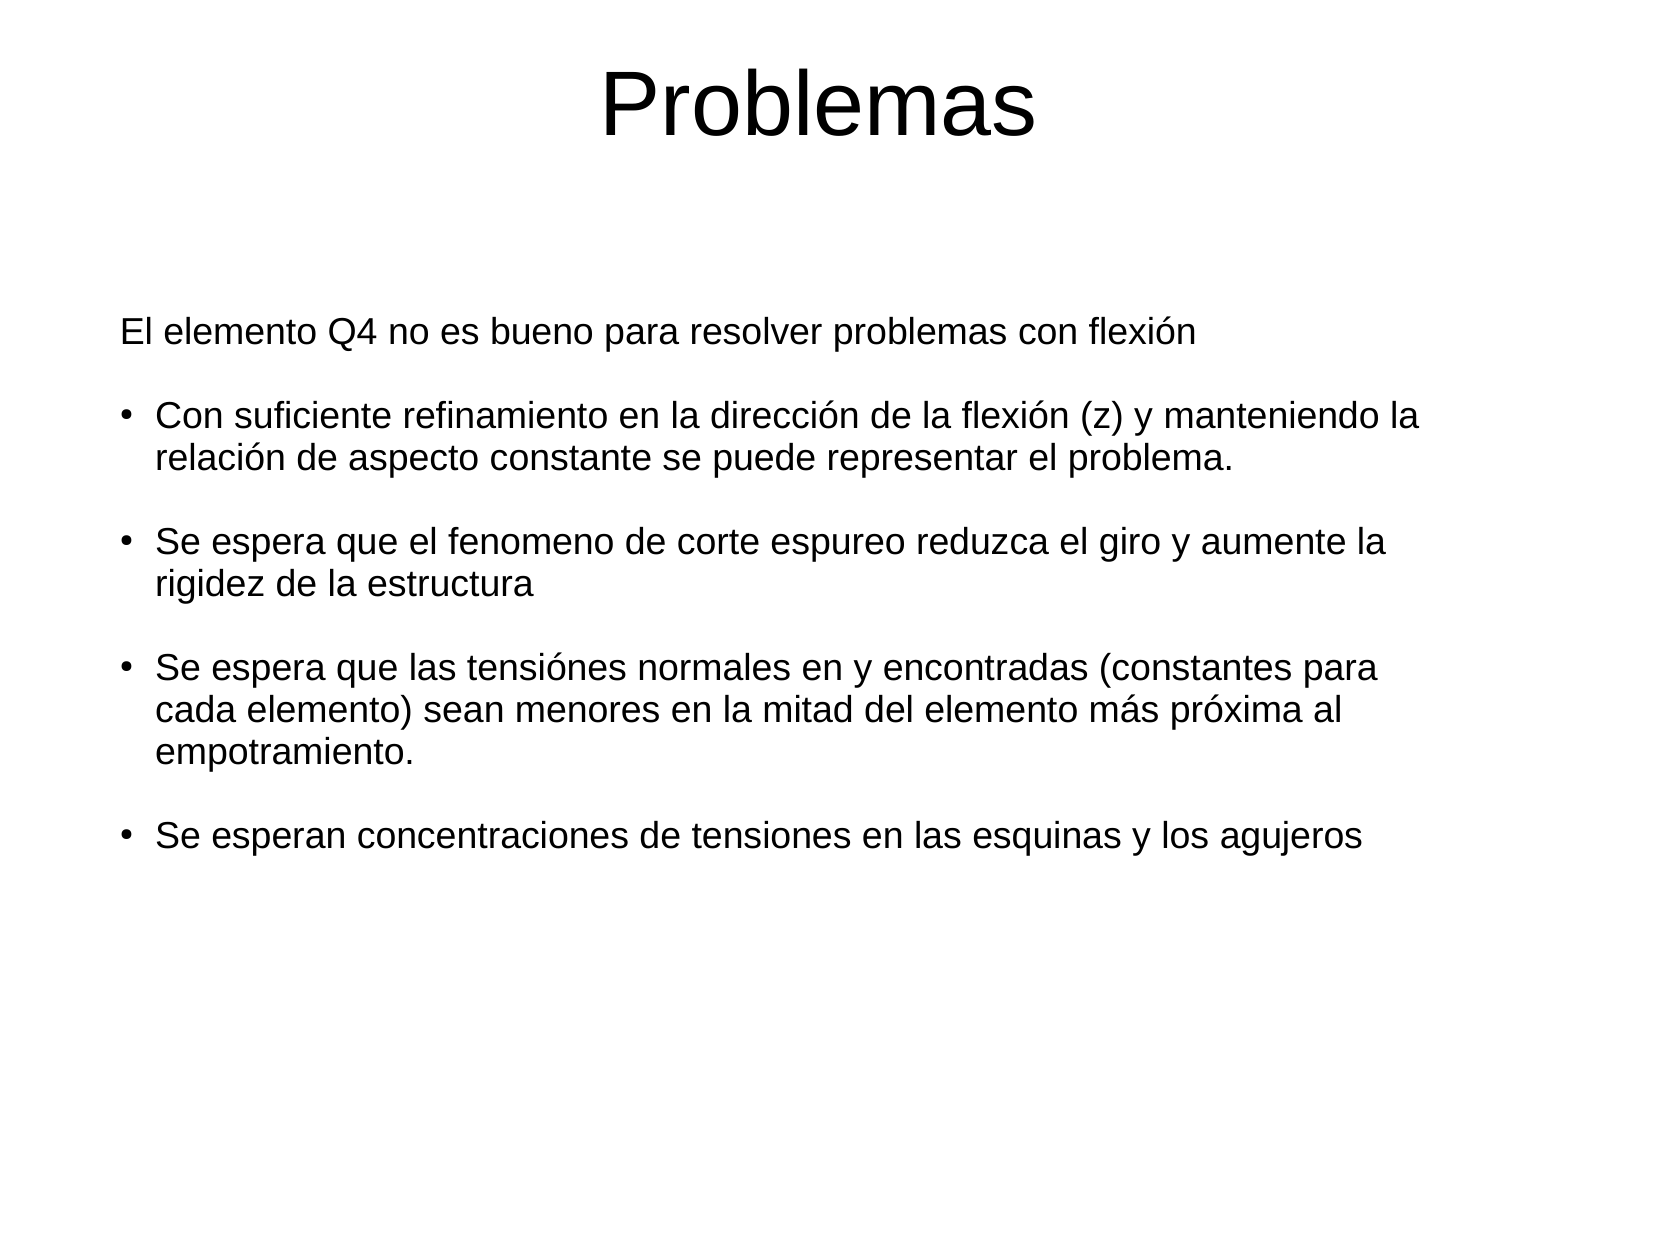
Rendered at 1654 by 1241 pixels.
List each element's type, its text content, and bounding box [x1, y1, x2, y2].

title Problemas [75, 52, 1564, 361]
text_box El elemento Q4 no es bueno para resolver problemas con flexión Con suficiente refinamiento en la dirección de la flexión (z) y manteniendo la relación de aspecto constante se puede representar el problema. Se espera que el fenomeno de corte espureo reduzca el giro y aumente la rigidez de la estructura Se espera que las tensiónes normales en y encontradas (constantes para cada elemento) sean menores en la mitad del elemento más próxima al empotramiento. Se esperan concentraciones de tensiones en las esquinas y los agujeros [105, 303, 1471, 991]
